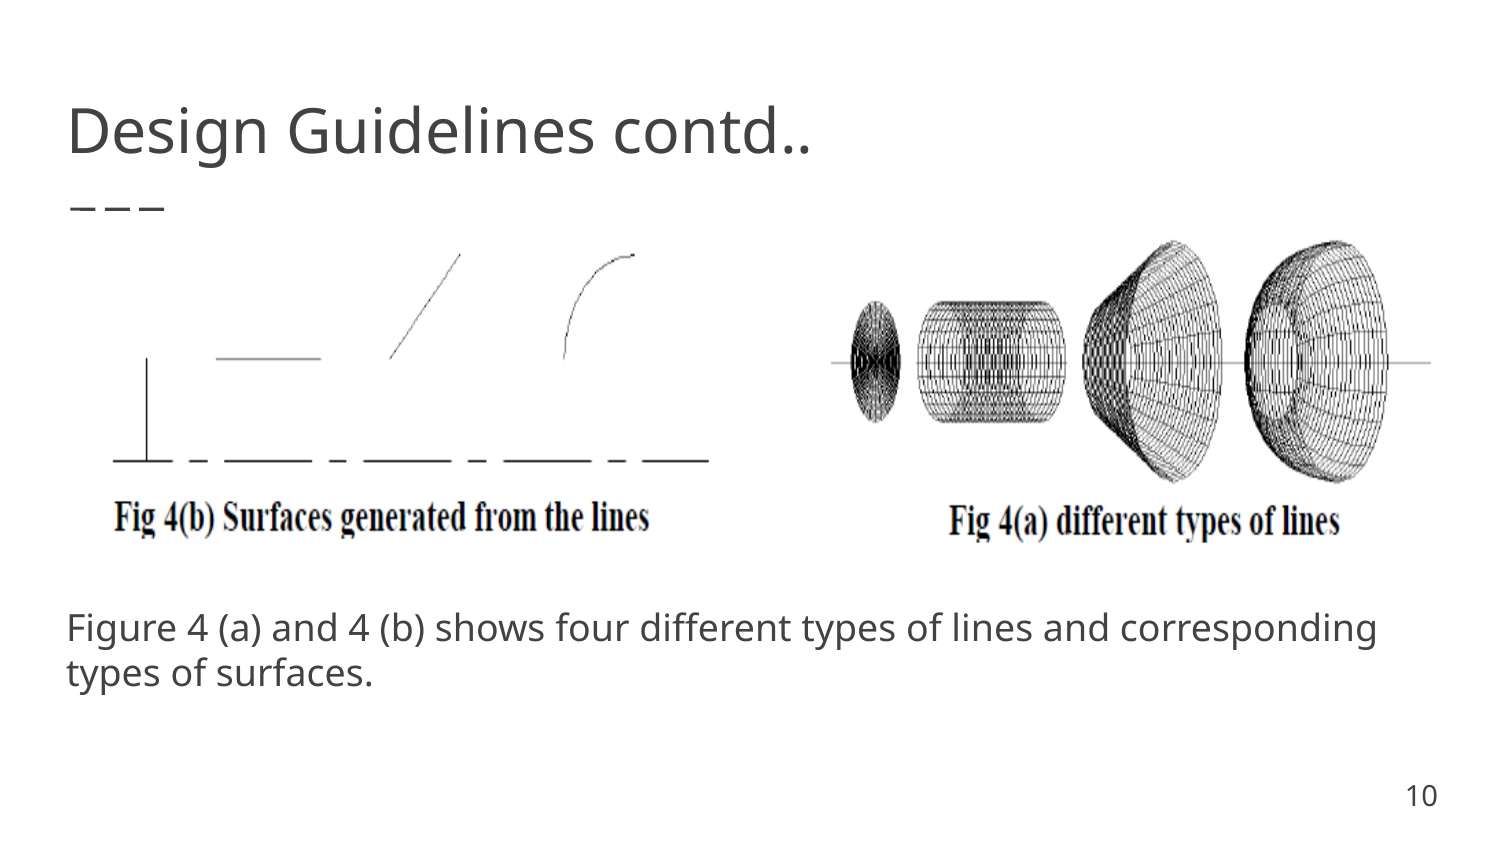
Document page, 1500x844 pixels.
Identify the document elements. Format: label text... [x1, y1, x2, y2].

slide_number <number> [1389, 764, 1480, 830]
list Figure 4 (a) and 4 (b) shows four different types of lines and corresponding types of surfaces. [51, 588, 1449, 788]
picture [61, 233, 1449, 547]
title Design Guidelines contd.. [51, 34, 1449, 182]
